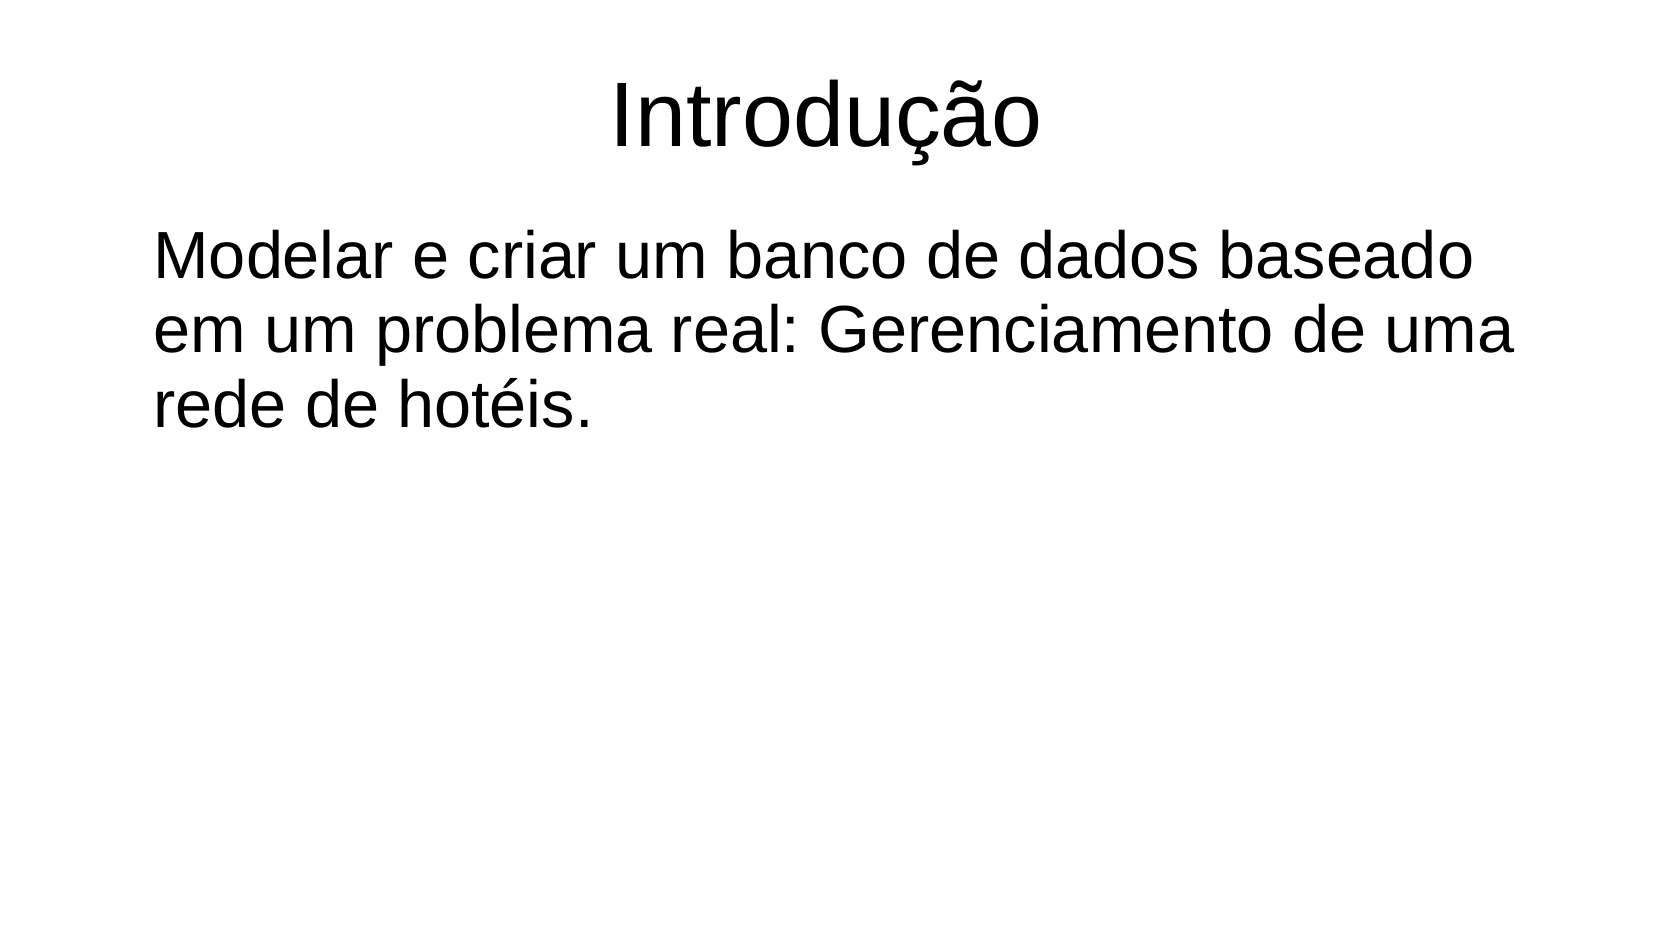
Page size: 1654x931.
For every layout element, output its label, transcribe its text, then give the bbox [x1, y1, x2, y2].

list Modelar e criar um banco de dados baseado em um problema real: Gerenciamento de uma rede de hotéis. [82, 217, 1571, 758]
title Introdução [82, 37, 1571, 193]
